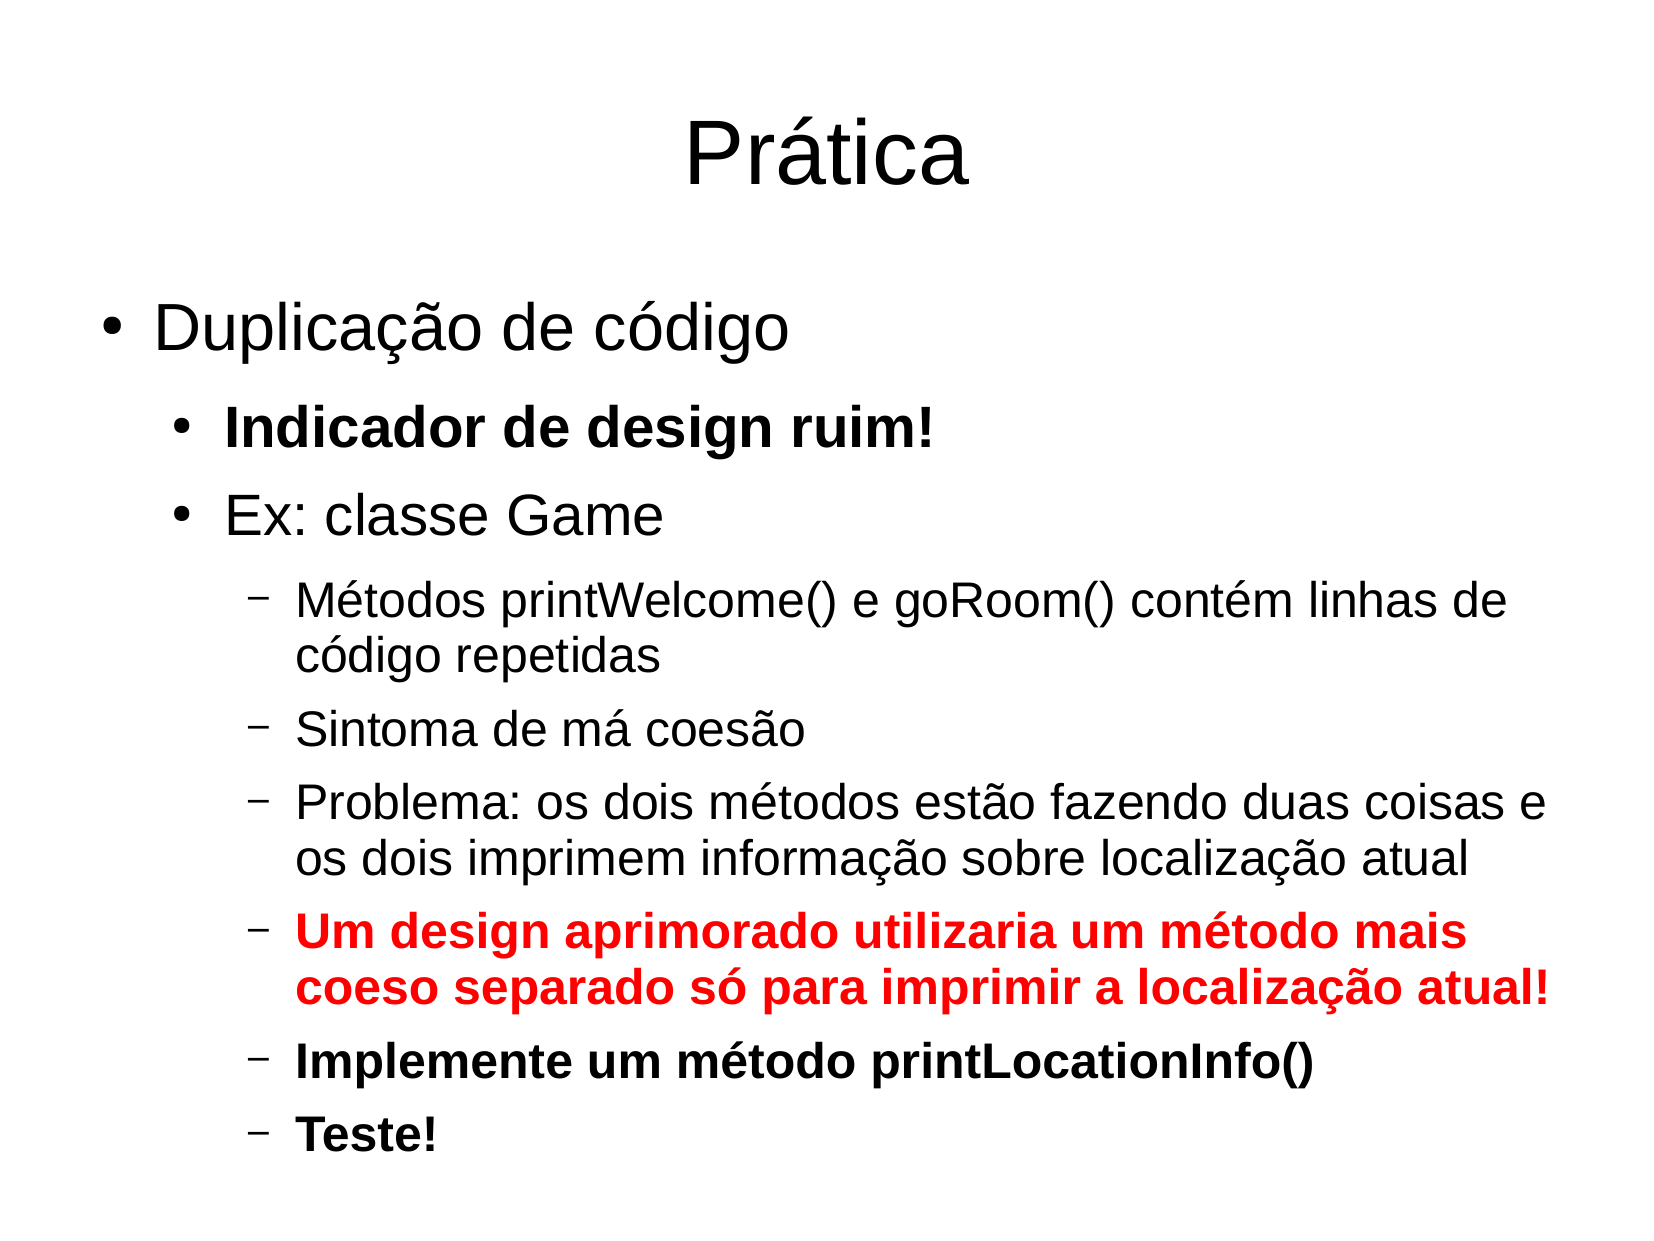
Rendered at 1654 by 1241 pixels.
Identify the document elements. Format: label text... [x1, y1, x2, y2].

list Duplicação de código Indicador de design ruim! Ex: classe Game Métodos printWelcome() e goRoom() contém linhas de código repetidas Sintoma de má coesão Problema: os dois métodos estão fazendo duas coisas e os dois imprimem informação sobre localização atual Um design aprimorado utilizaria um método mais coeso separado só para imprimir a localização atual! Implemente um método printLocationInfo() Teste! [82, 290, 1571, 1169]
title Prática [82, 49, 1571, 257]
